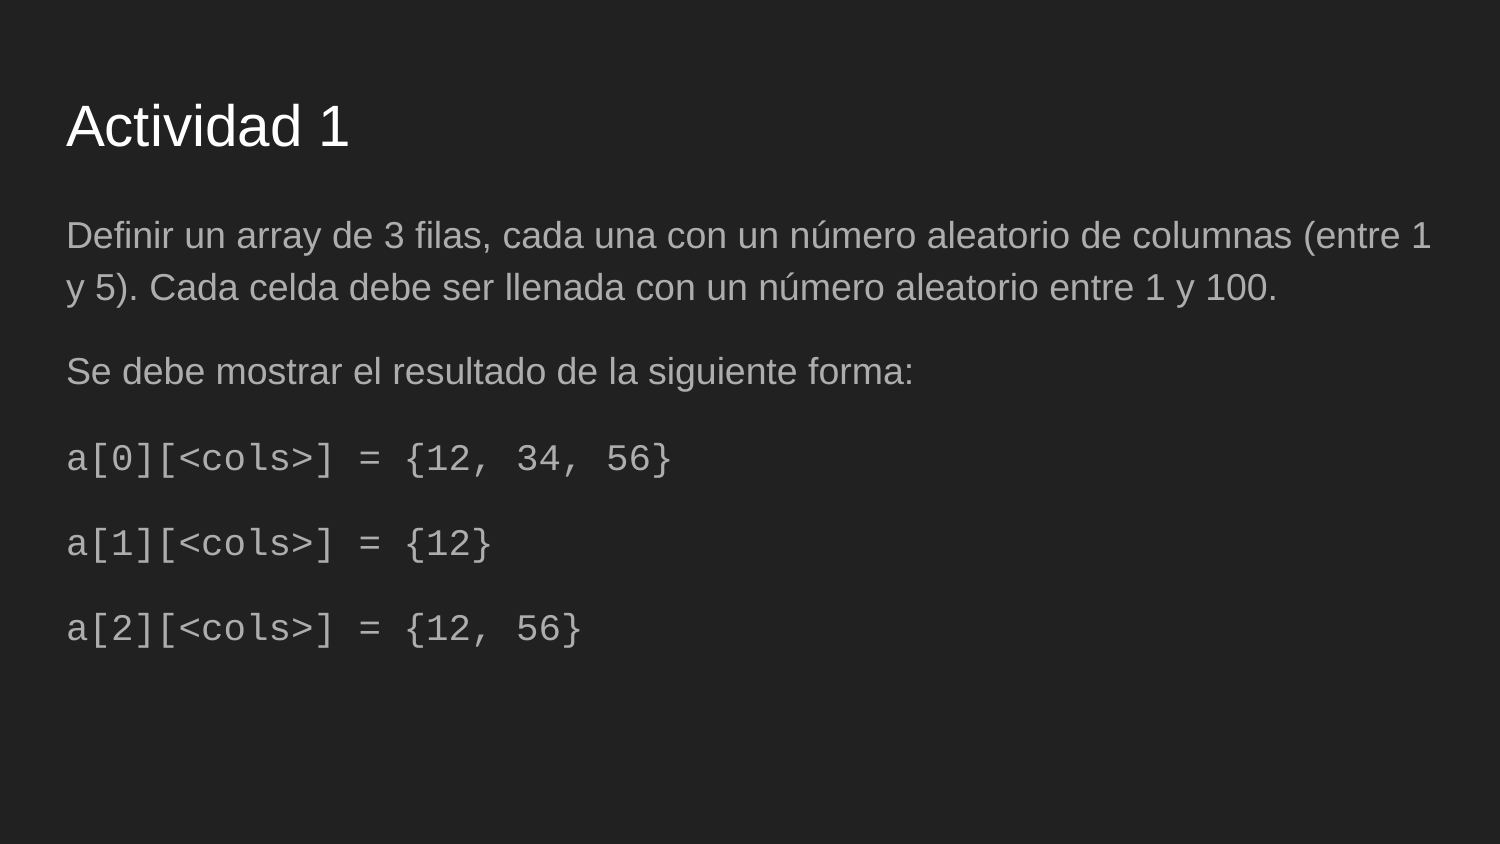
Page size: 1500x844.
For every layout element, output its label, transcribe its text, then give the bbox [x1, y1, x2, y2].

list Definir un array de 3 filas, cada una con un número aleatorio de columnas (entre 1 y 5). Cada celda debe ser llenada con un número aleatorio entre 1 y 100. Se debe mostrar el resultado de la siguiente forma: a[0][<cols>] = {12, 34, 56} a[1][<cols>] = {12} a[2][<cols>] = {12, 56} [51, 189, 1449, 750]
title Actividad 1 [51, 72, 1449, 167]
